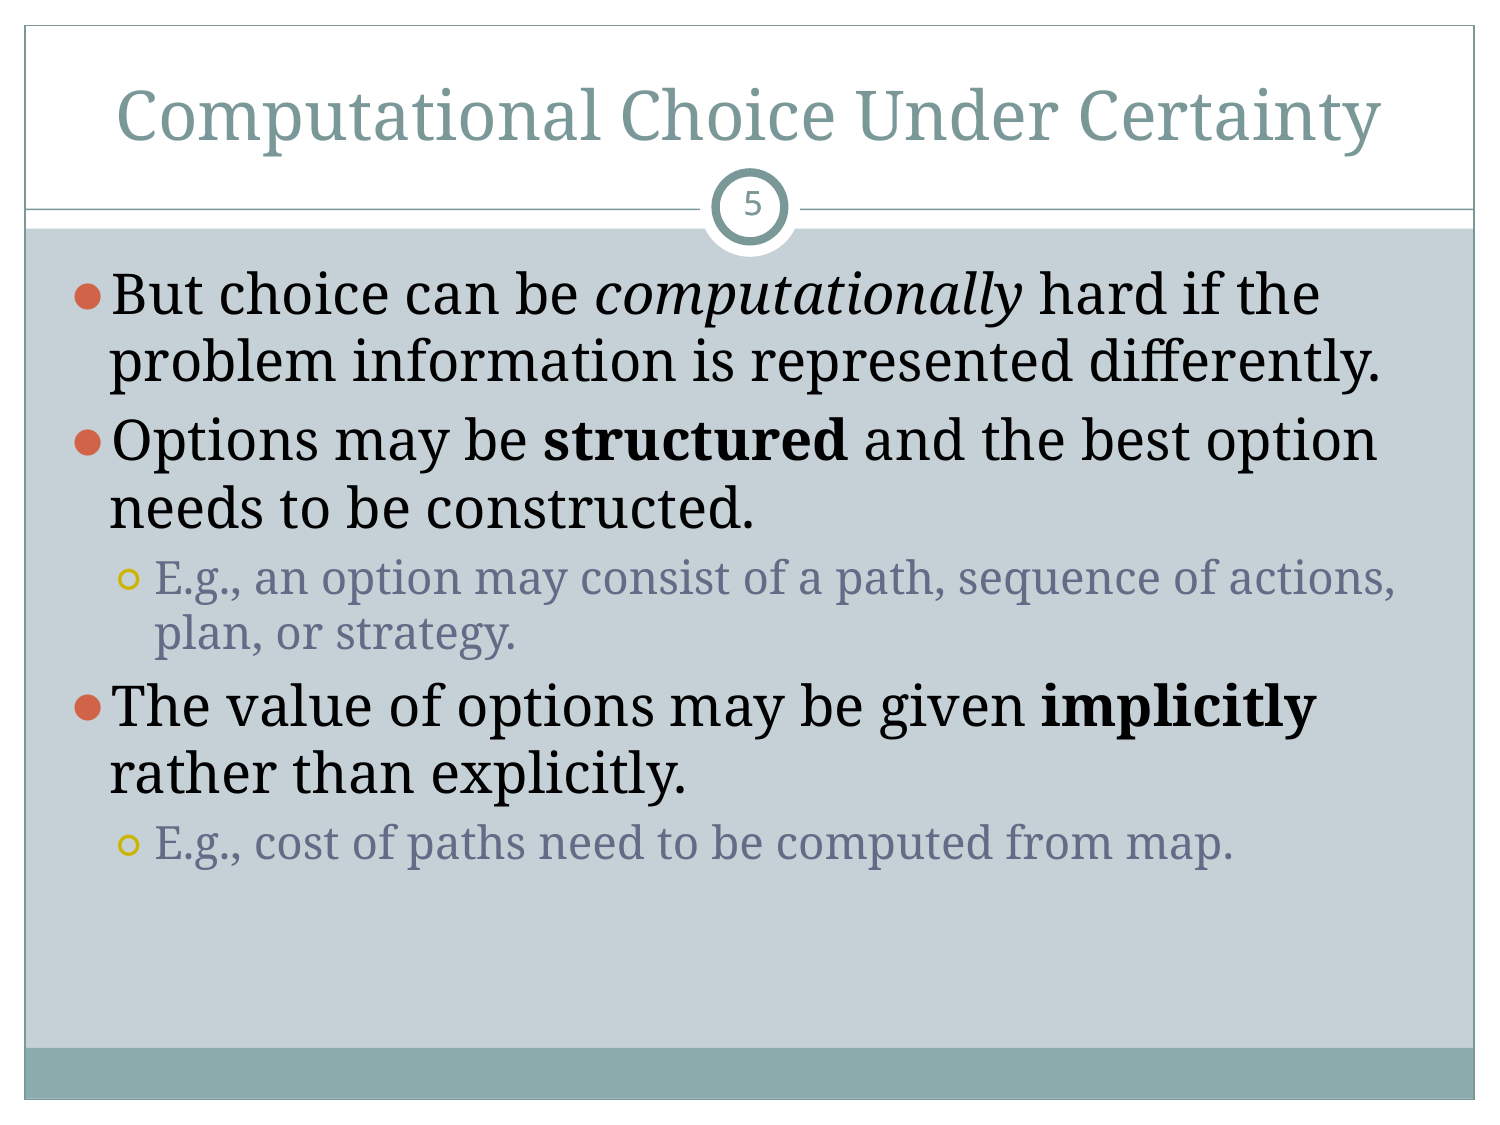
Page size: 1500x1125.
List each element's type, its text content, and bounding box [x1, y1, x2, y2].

title Computational Choice Under Certainty [49, 37, 1450, 162]
list But choice can be computationally hard if the problem information is represented differently. Options may be structured and the best option needs to be constructed. E.g., an option may consist of a path, sequence of actions, plan, or strategy. The value of options may be given implicitly rather than explicitly. E.g., cost of paths need to be computed from map. [49, 250, 1445, 1001]
slide_number <number> [715, 168, 791, 241]
